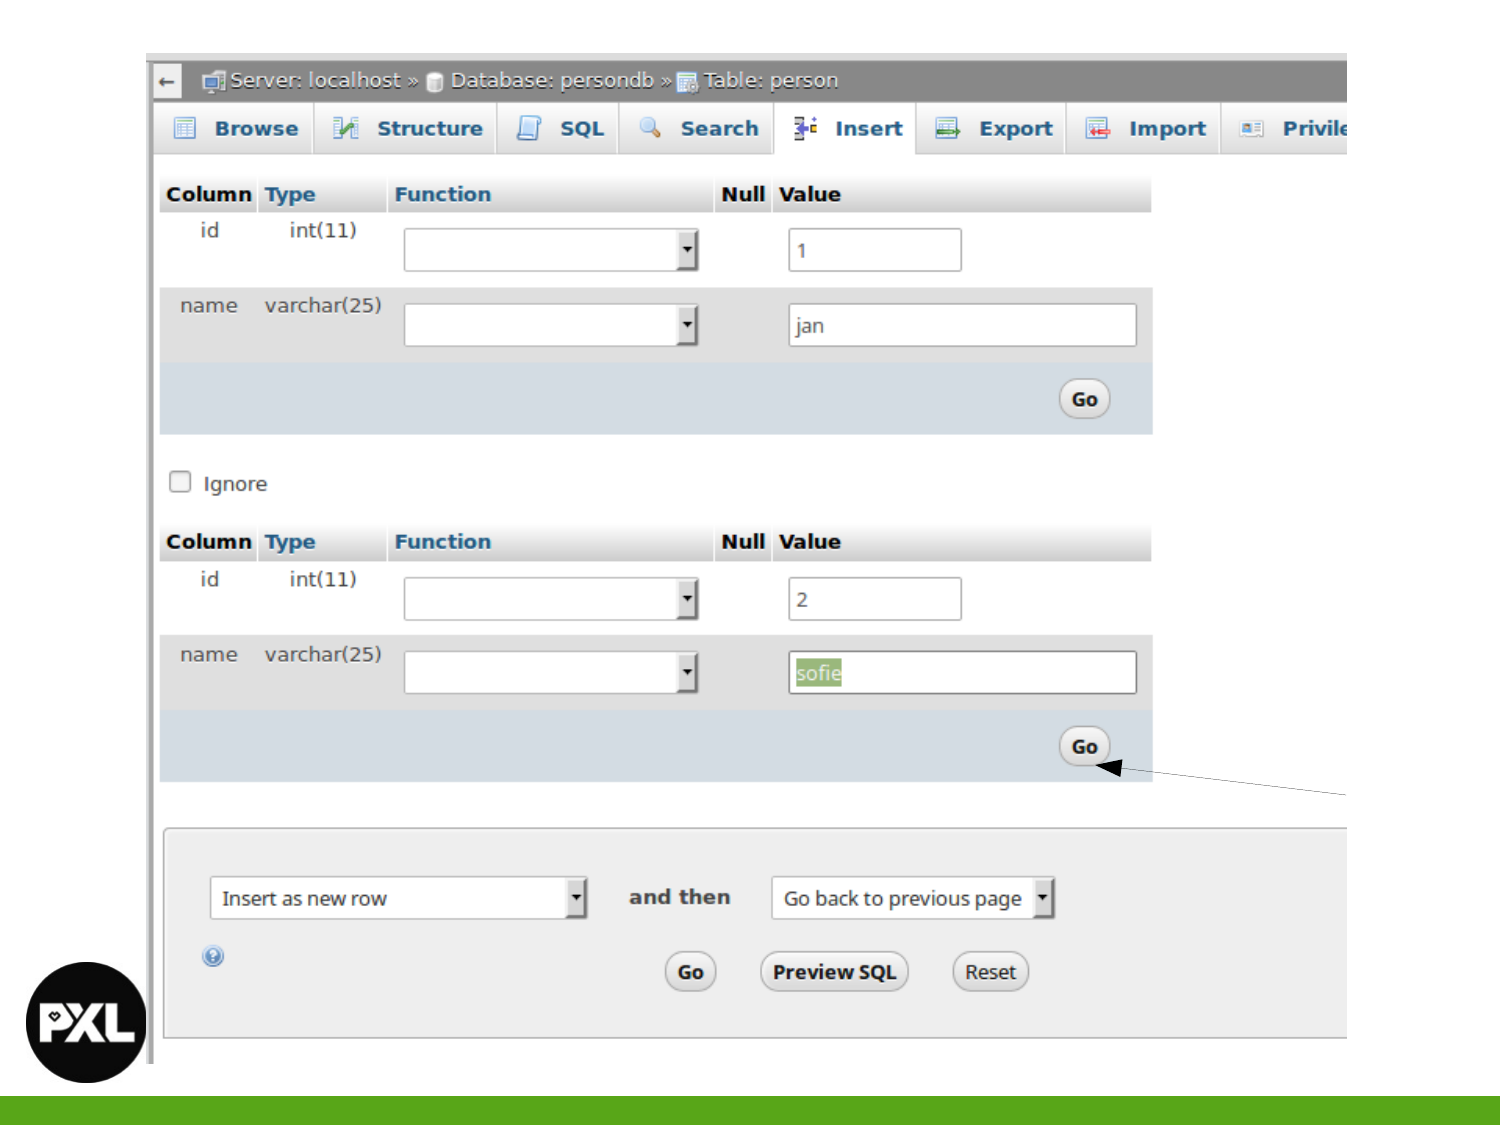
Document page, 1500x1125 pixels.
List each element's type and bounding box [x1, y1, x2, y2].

picture [26, 53, 1347, 1083]
